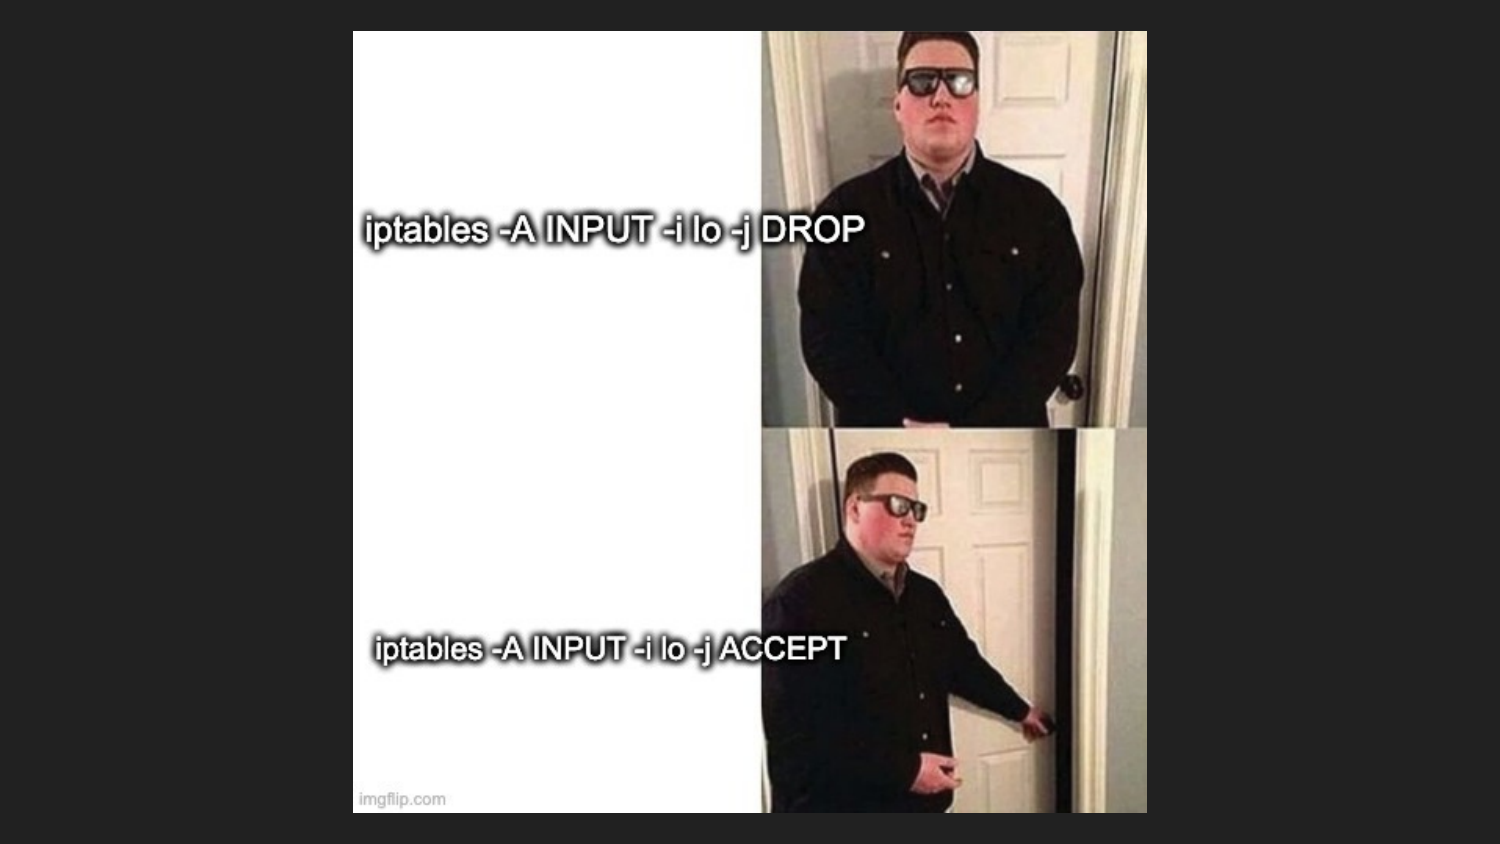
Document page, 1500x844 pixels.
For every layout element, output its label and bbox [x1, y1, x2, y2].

picture [353, 31, 1147, 813]
